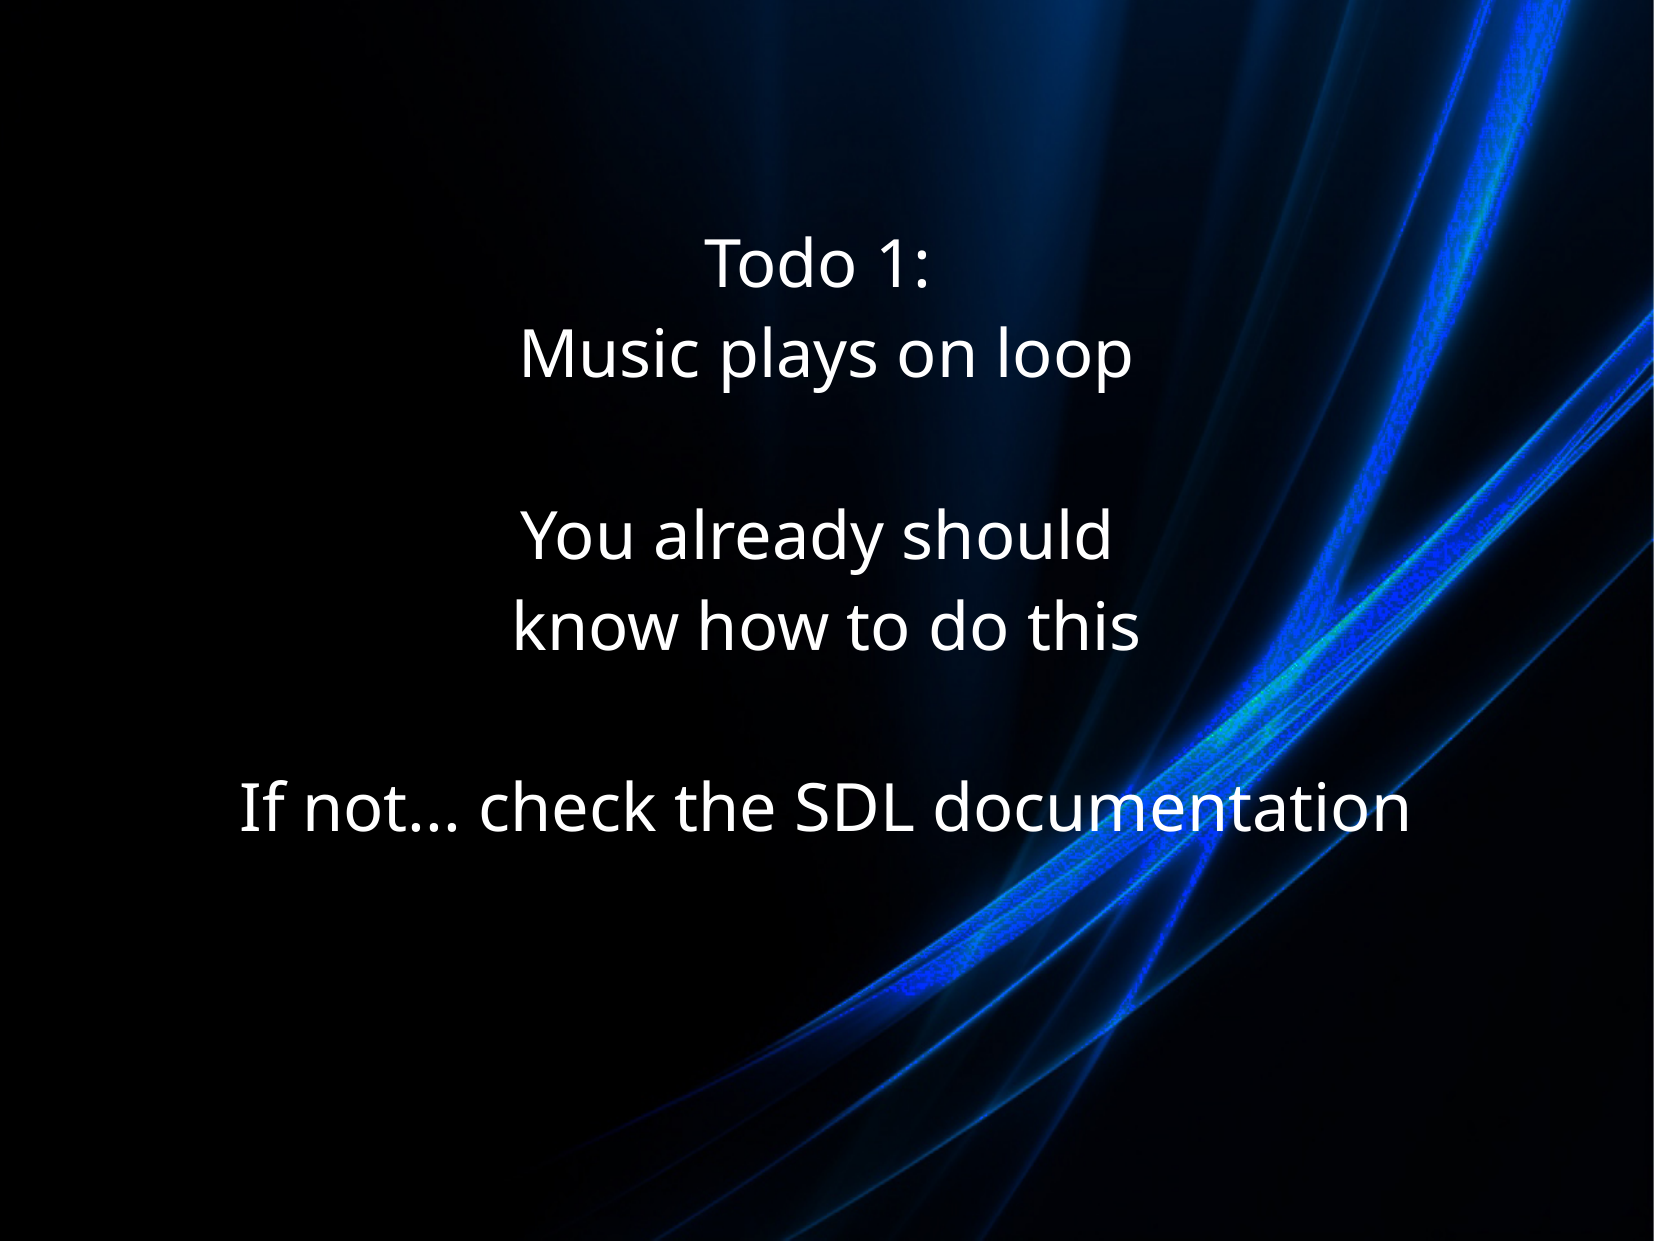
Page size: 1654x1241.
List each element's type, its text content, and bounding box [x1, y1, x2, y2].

picture [0, 0, 1654, 1241]
subtitle Todo 1: Music plays on loop You already should know how to do this If not... check the SDL documentation [82, 49, 1571, 1109]
